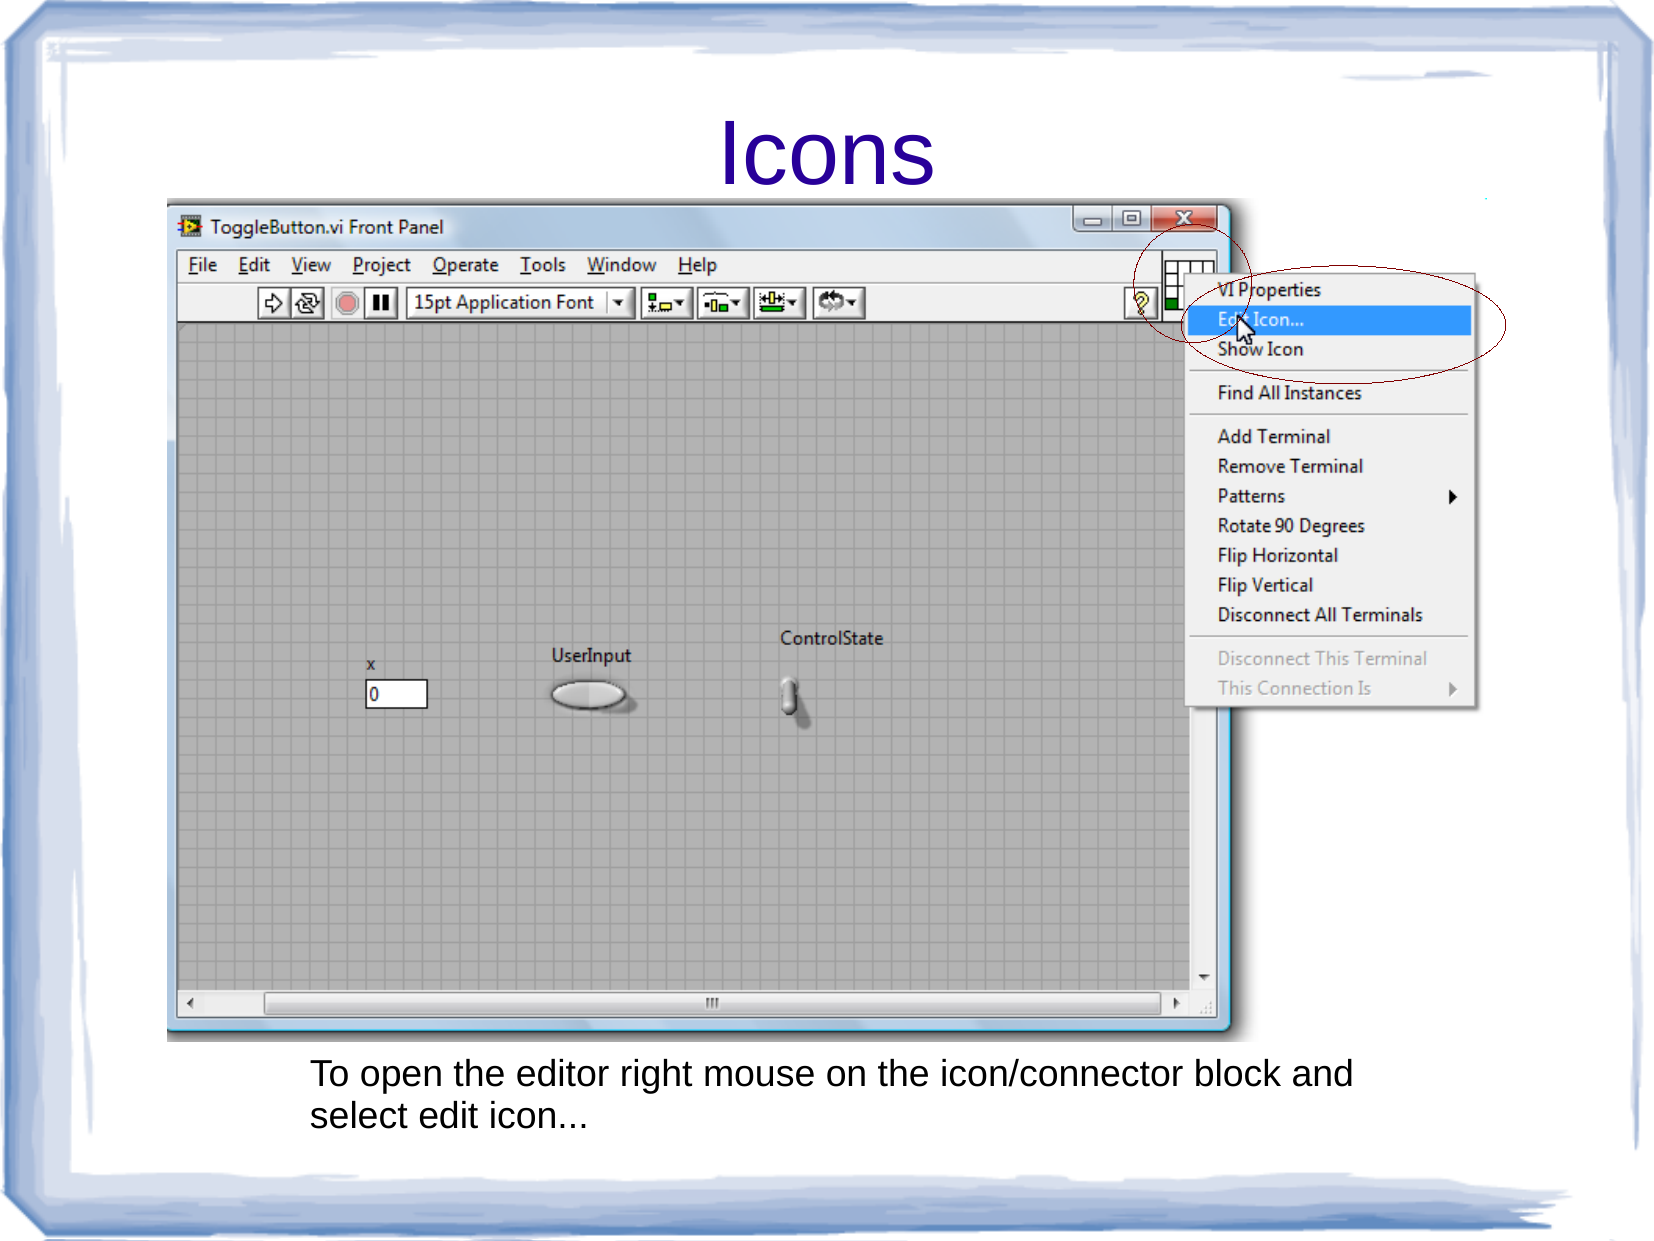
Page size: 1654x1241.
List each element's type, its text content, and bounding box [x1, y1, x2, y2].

picture [0, 0, 1654, 1241]
title Icons [82, 56, 1571, 250]
text_box [1133, 224, 1506, 384]
text_box To open the editor right mouse on the icon/connector block and select edit icon... [295, 1045, 1477, 1145]
